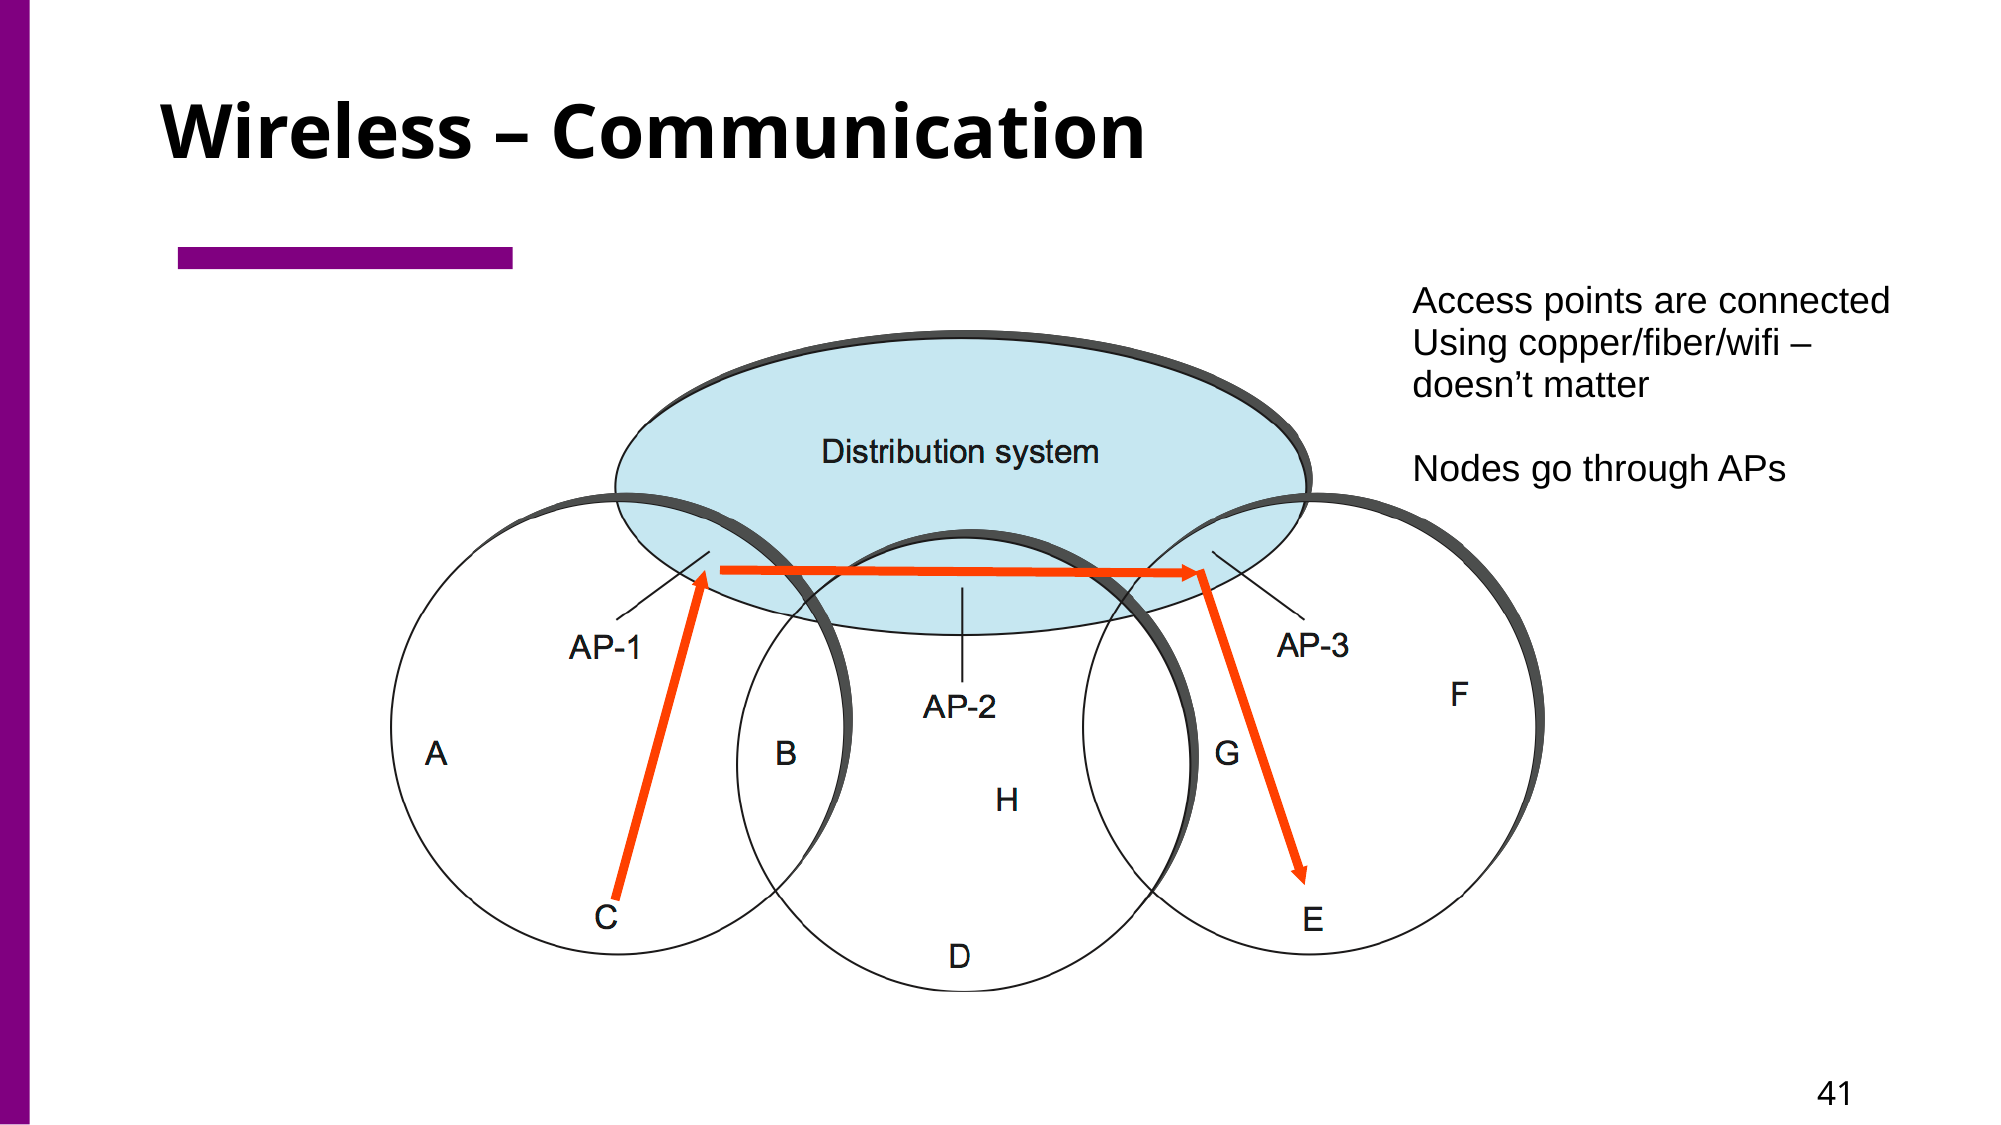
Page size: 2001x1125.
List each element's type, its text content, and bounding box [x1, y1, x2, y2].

title Wireless – Communication [110, 34, 1941, 223]
text_box Access points are connected Using copper/fiber/wifi – doesn’t matter Nodes go through APs [1397, 271, 1907, 539]
picture [390, 329, 1546, 992]
